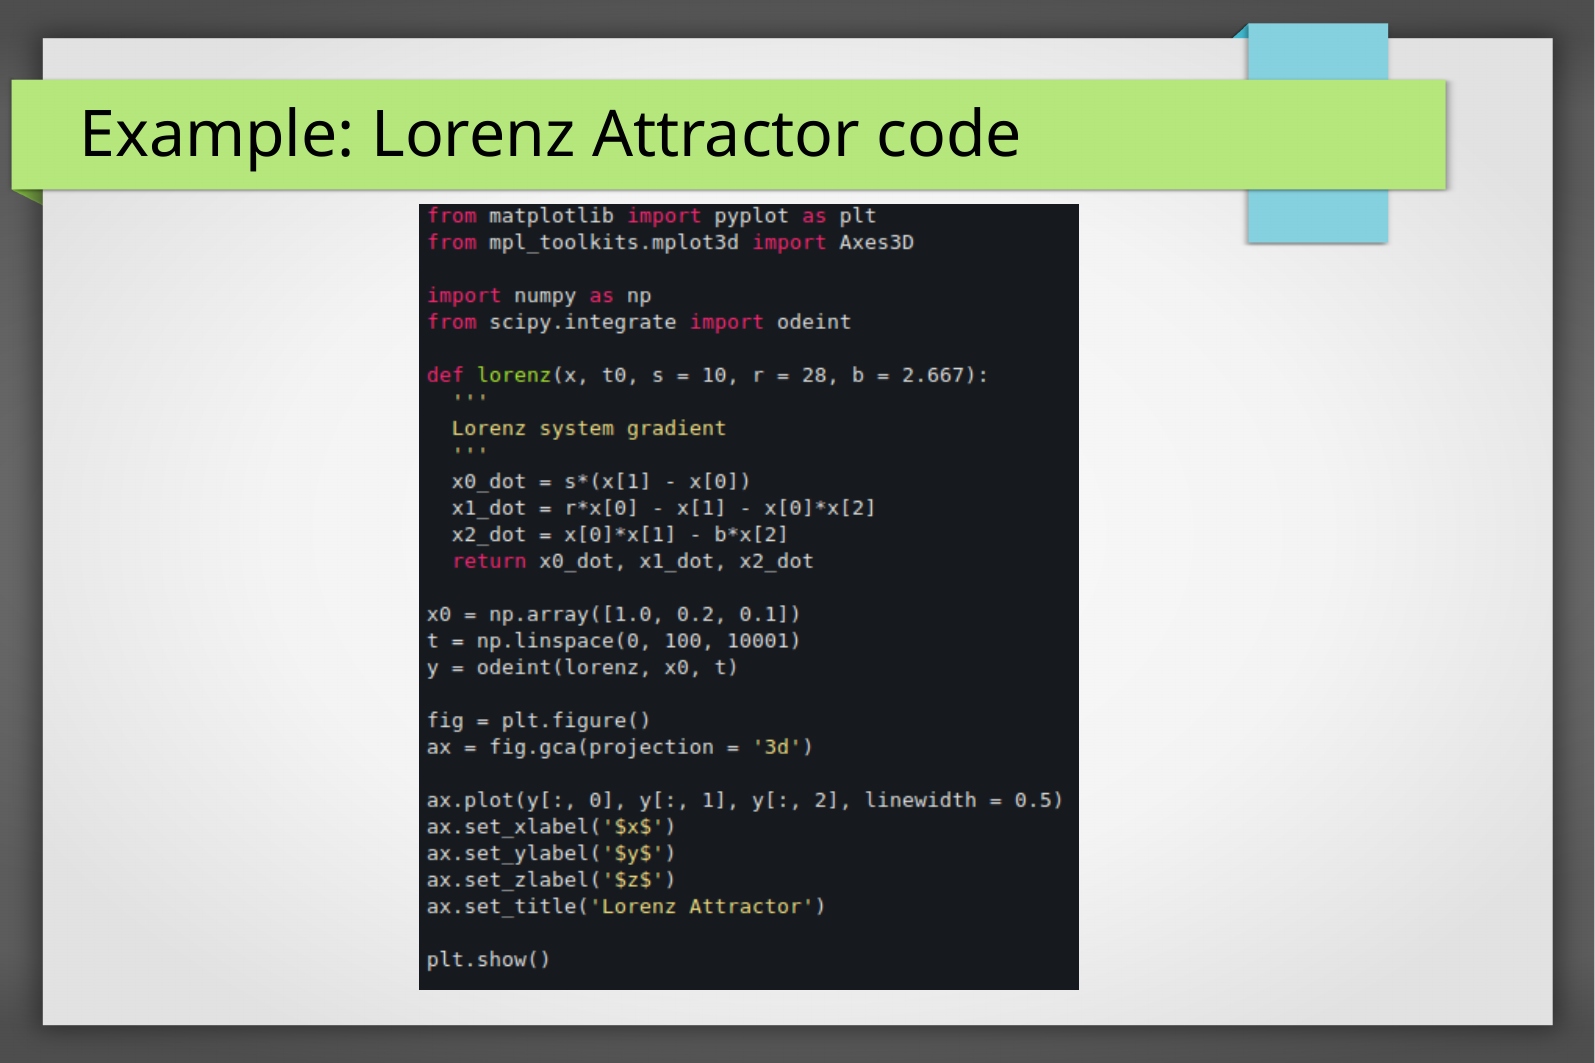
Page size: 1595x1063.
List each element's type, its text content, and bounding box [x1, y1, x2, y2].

title Example: Lorenz Attractor code [79, 78, 1219, 185]
picture [0, 0, 1595, 1063]
